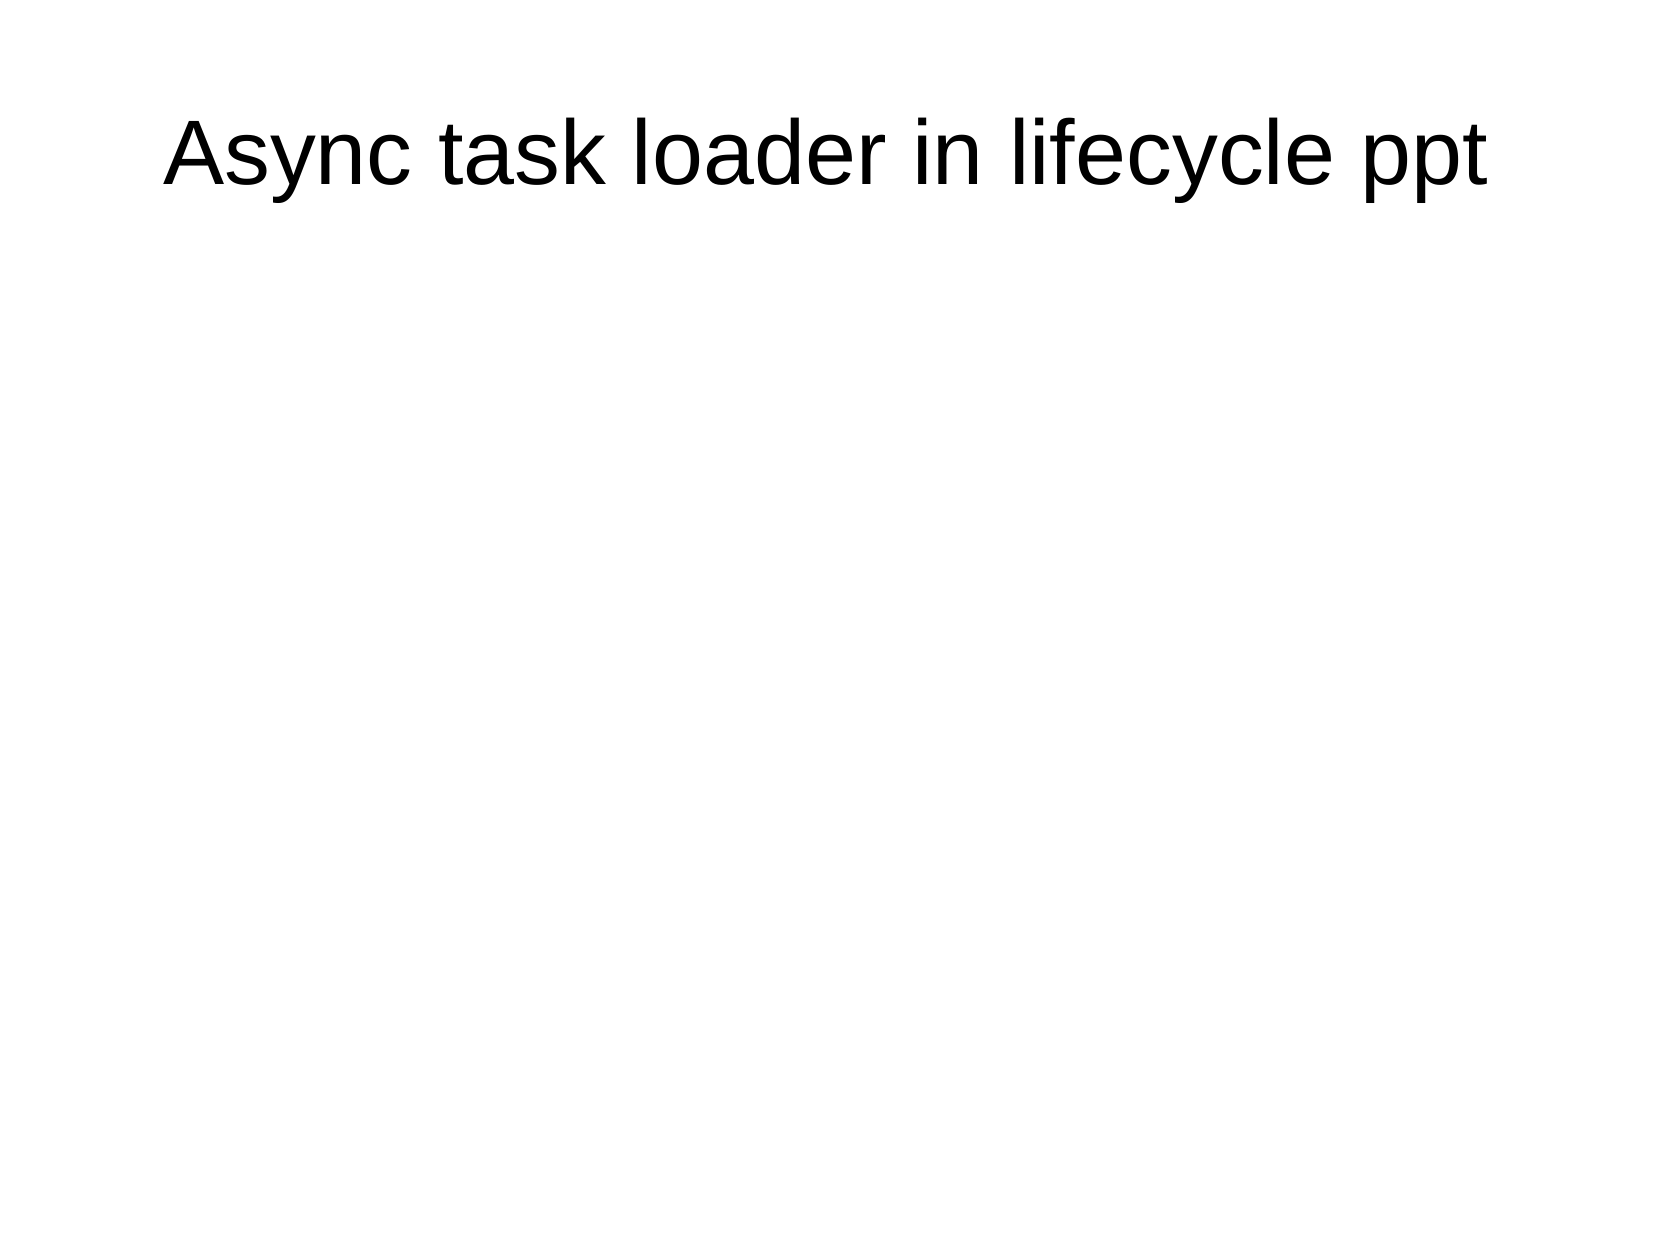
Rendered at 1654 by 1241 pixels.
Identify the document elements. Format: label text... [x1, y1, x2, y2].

title Async task loader in lifecycle ppt [82, 49, 1571, 257]
